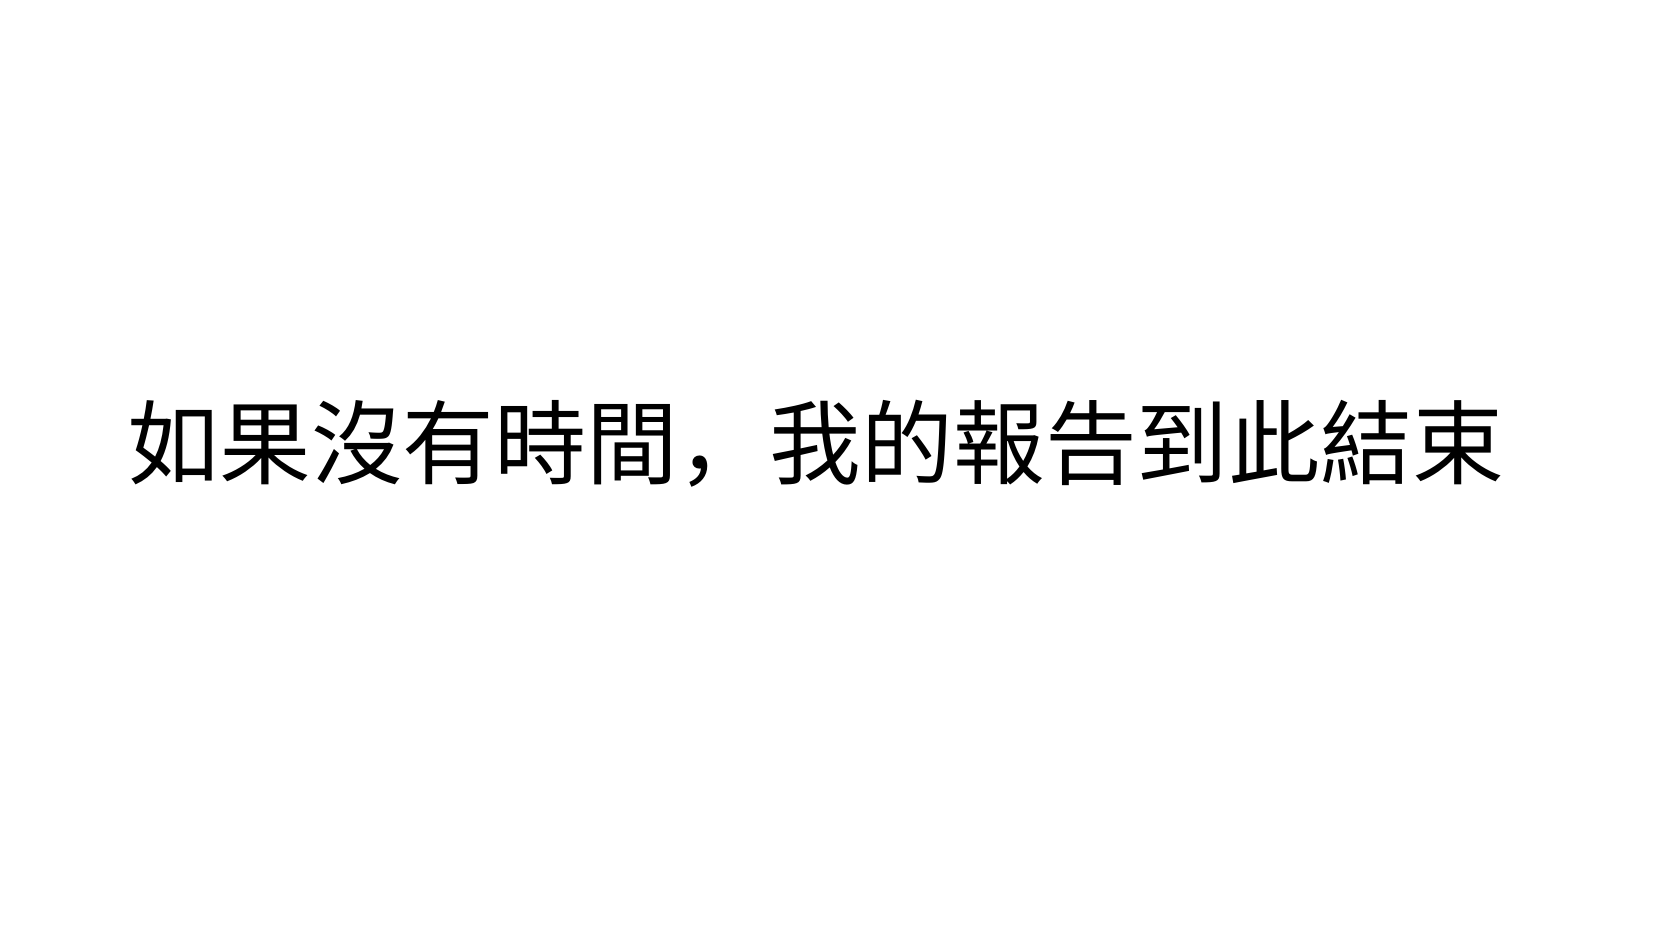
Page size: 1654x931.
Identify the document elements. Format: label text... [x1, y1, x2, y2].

title 如果沒有時間，我的報告到此結束 [71, 360, 1561, 516]
